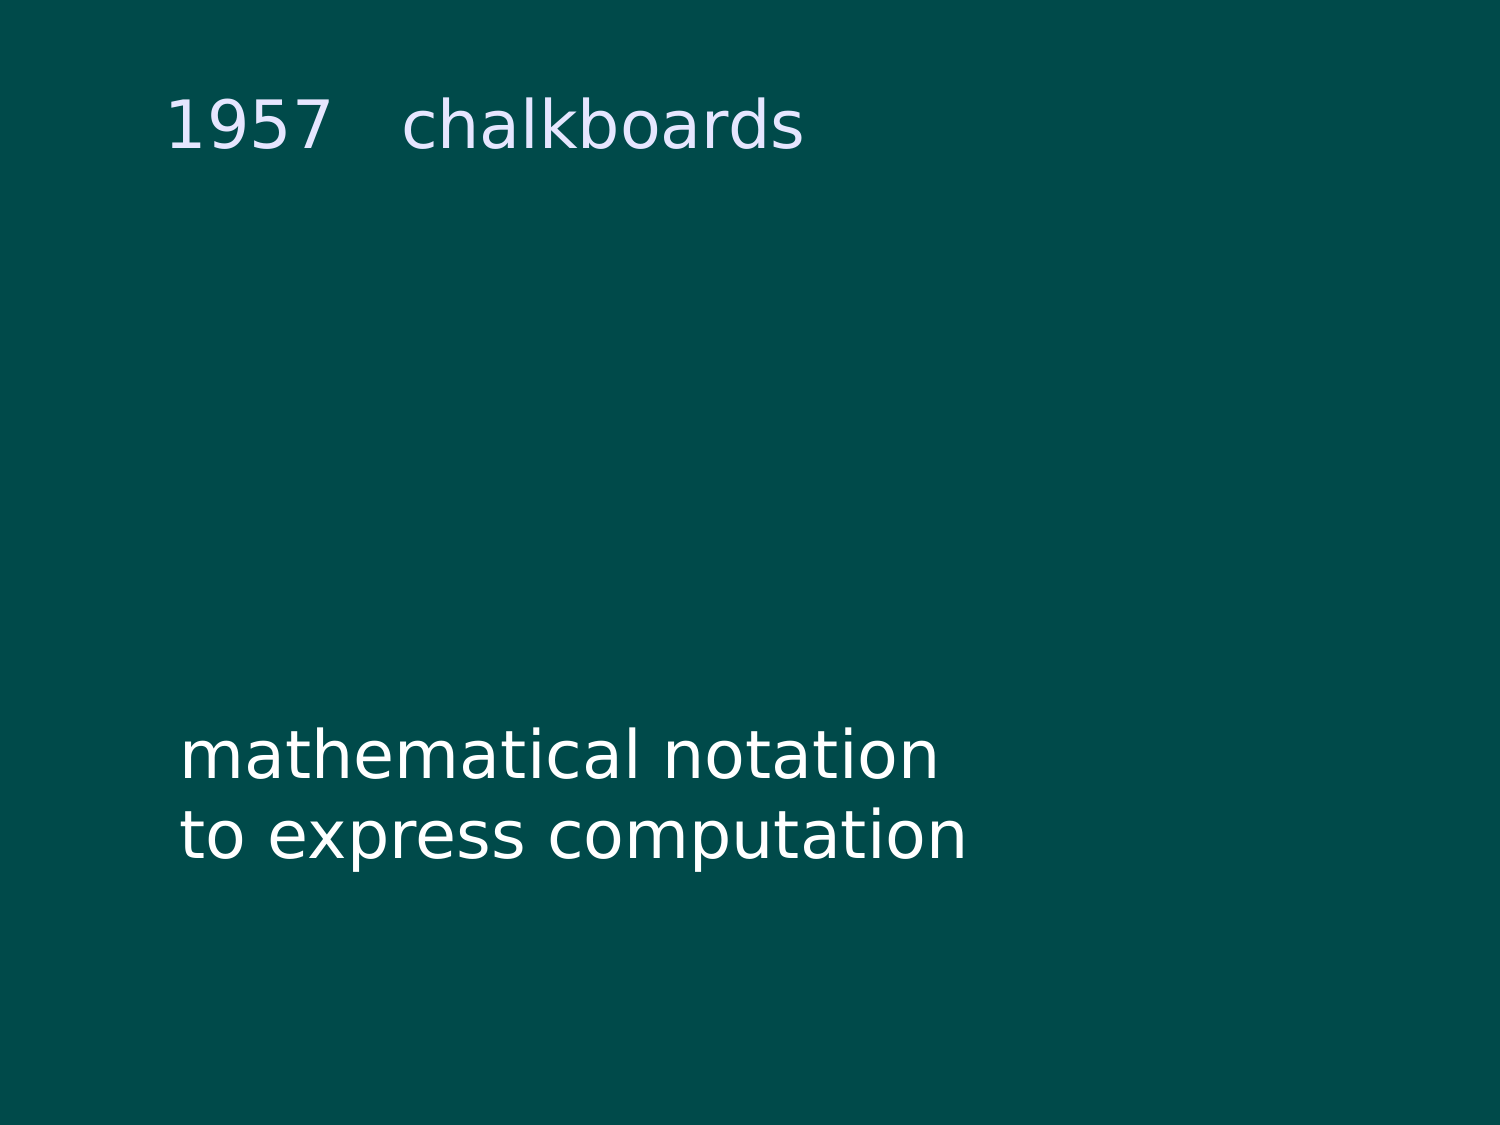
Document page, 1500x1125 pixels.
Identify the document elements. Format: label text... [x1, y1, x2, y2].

text_box 1957 [150, 74, 406, 250]
text_box chalkboards [386, 75, 1456, 170]
text_box mathematical notation to express computation [165, 704, 1456, 880]
